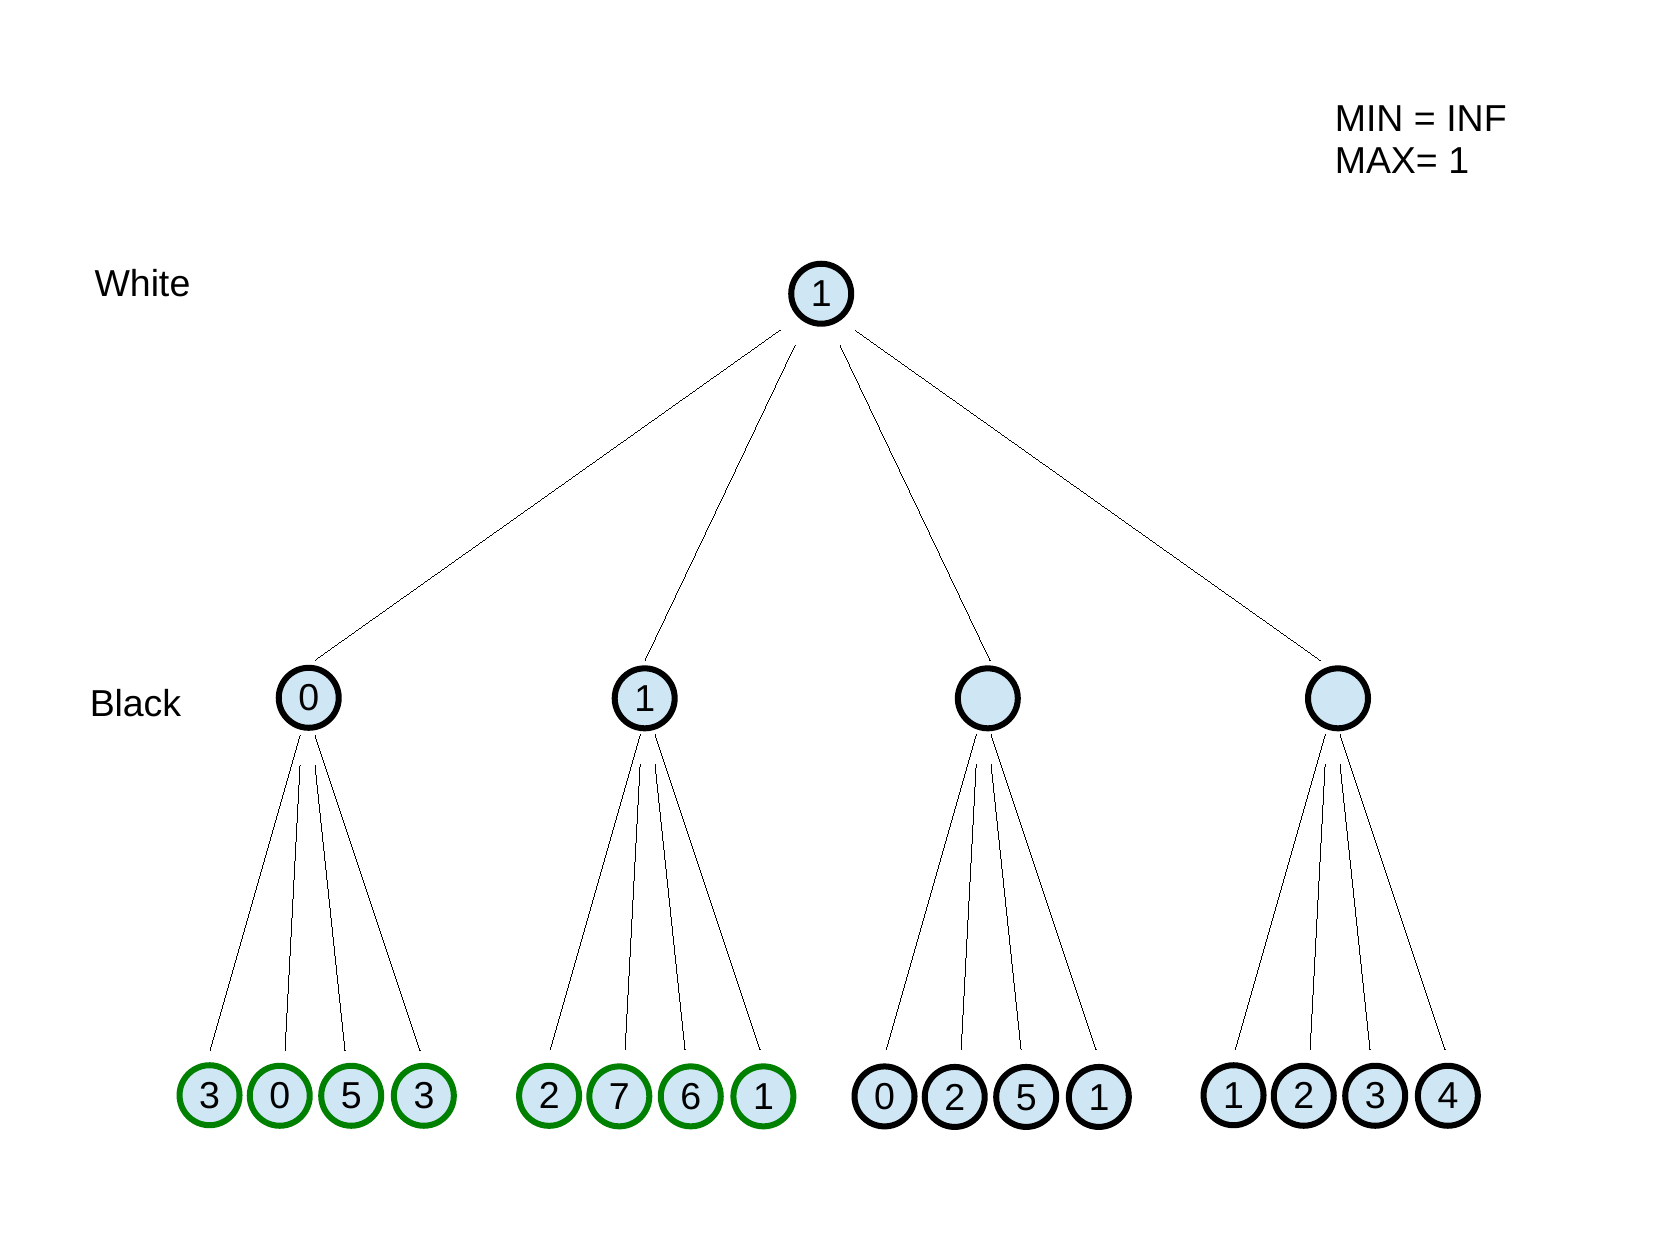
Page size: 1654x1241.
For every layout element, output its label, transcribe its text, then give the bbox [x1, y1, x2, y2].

text_box 2 [519, 1065, 580, 1126]
text_box 3 [1345, 1065, 1406, 1126]
text_box 4 [1417, 1065, 1478, 1126]
text_box [957, 668, 1018, 729]
text_box 7 [589, 1066, 650, 1127]
text_box 5 [321, 1065, 382, 1126]
text_box 2 [1273, 1065, 1334, 1126]
text_box [1308, 668, 1369, 729]
text_box MIN = INF MAX= 1 [1320, 90, 1522, 189]
text_box 1 [1068, 1066, 1129, 1127]
text_box 1 [1203, 1065, 1264, 1126]
text_box 5 [996, 1066, 1057, 1127]
text_box 3 [179, 1065, 240, 1126]
text_box White [79, 255, 206, 312]
text_box 3 [393, 1065, 454, 1126]
text_box 1 [614, 668, 675, 729]
text_box 0 [854, 1066, 915, 1127]
text_box Black [75, 675, 197, 732]
text_box 1 [791, 263, 852, 324]
text_box 0 [278, 667, 339, 728]
text_box 1 [733, 1066, 794, 1127]
text_box 6 [660, 1066, 721, 1127]
text_box 0 [249, 1065, 310, 1126]
text_box 2 [924, 1066, 985, 1127]
